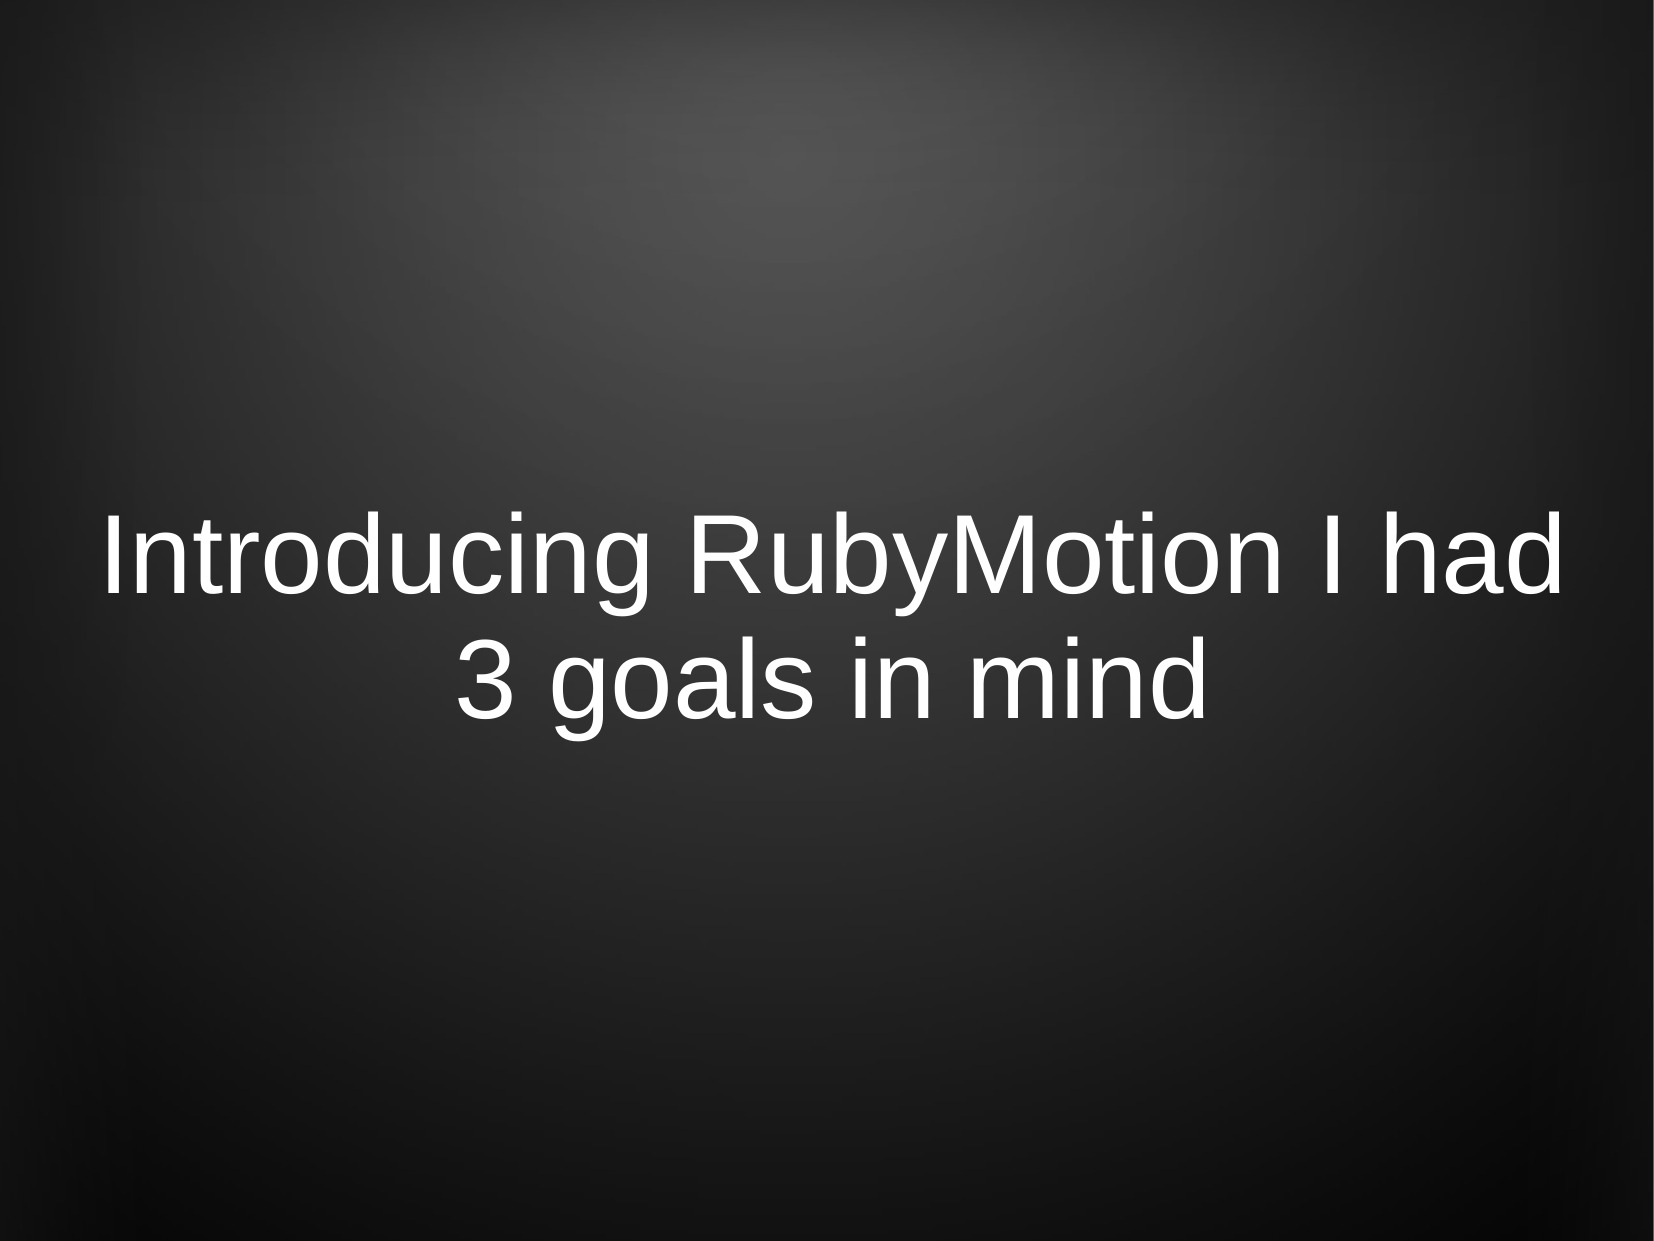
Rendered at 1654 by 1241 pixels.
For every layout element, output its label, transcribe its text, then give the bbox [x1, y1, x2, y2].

picture [0, 0, 1654, 1241]
text_box Introducing RubyMotion I had 3 goals in mind [59, 484, 1607, 751]
